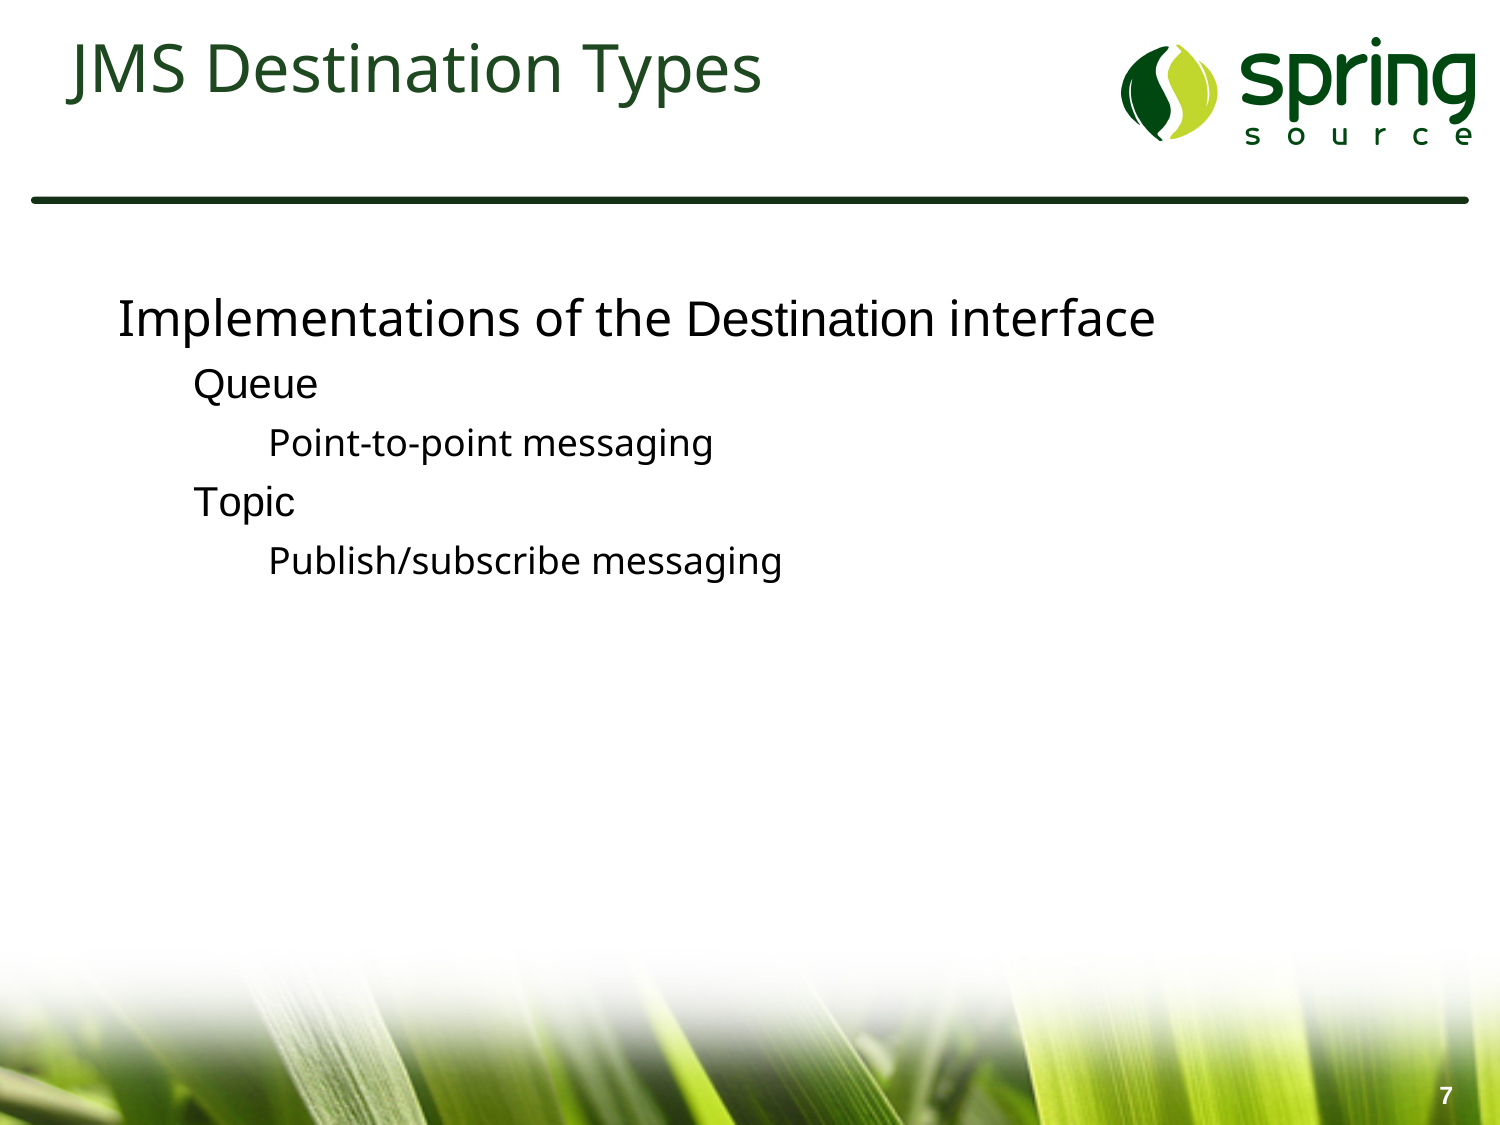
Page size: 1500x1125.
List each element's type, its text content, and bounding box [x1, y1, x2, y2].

picture [1121, 37, 1475, 145]
picture [0, 944, 1500, 1125]
title JMS Destination Types [56, 13, 1089, 176]
list Implementations of the Destination interface Queue Point-to-point messaging Topic Publish/subscribe messaging [103, 275, 1394, 938]
